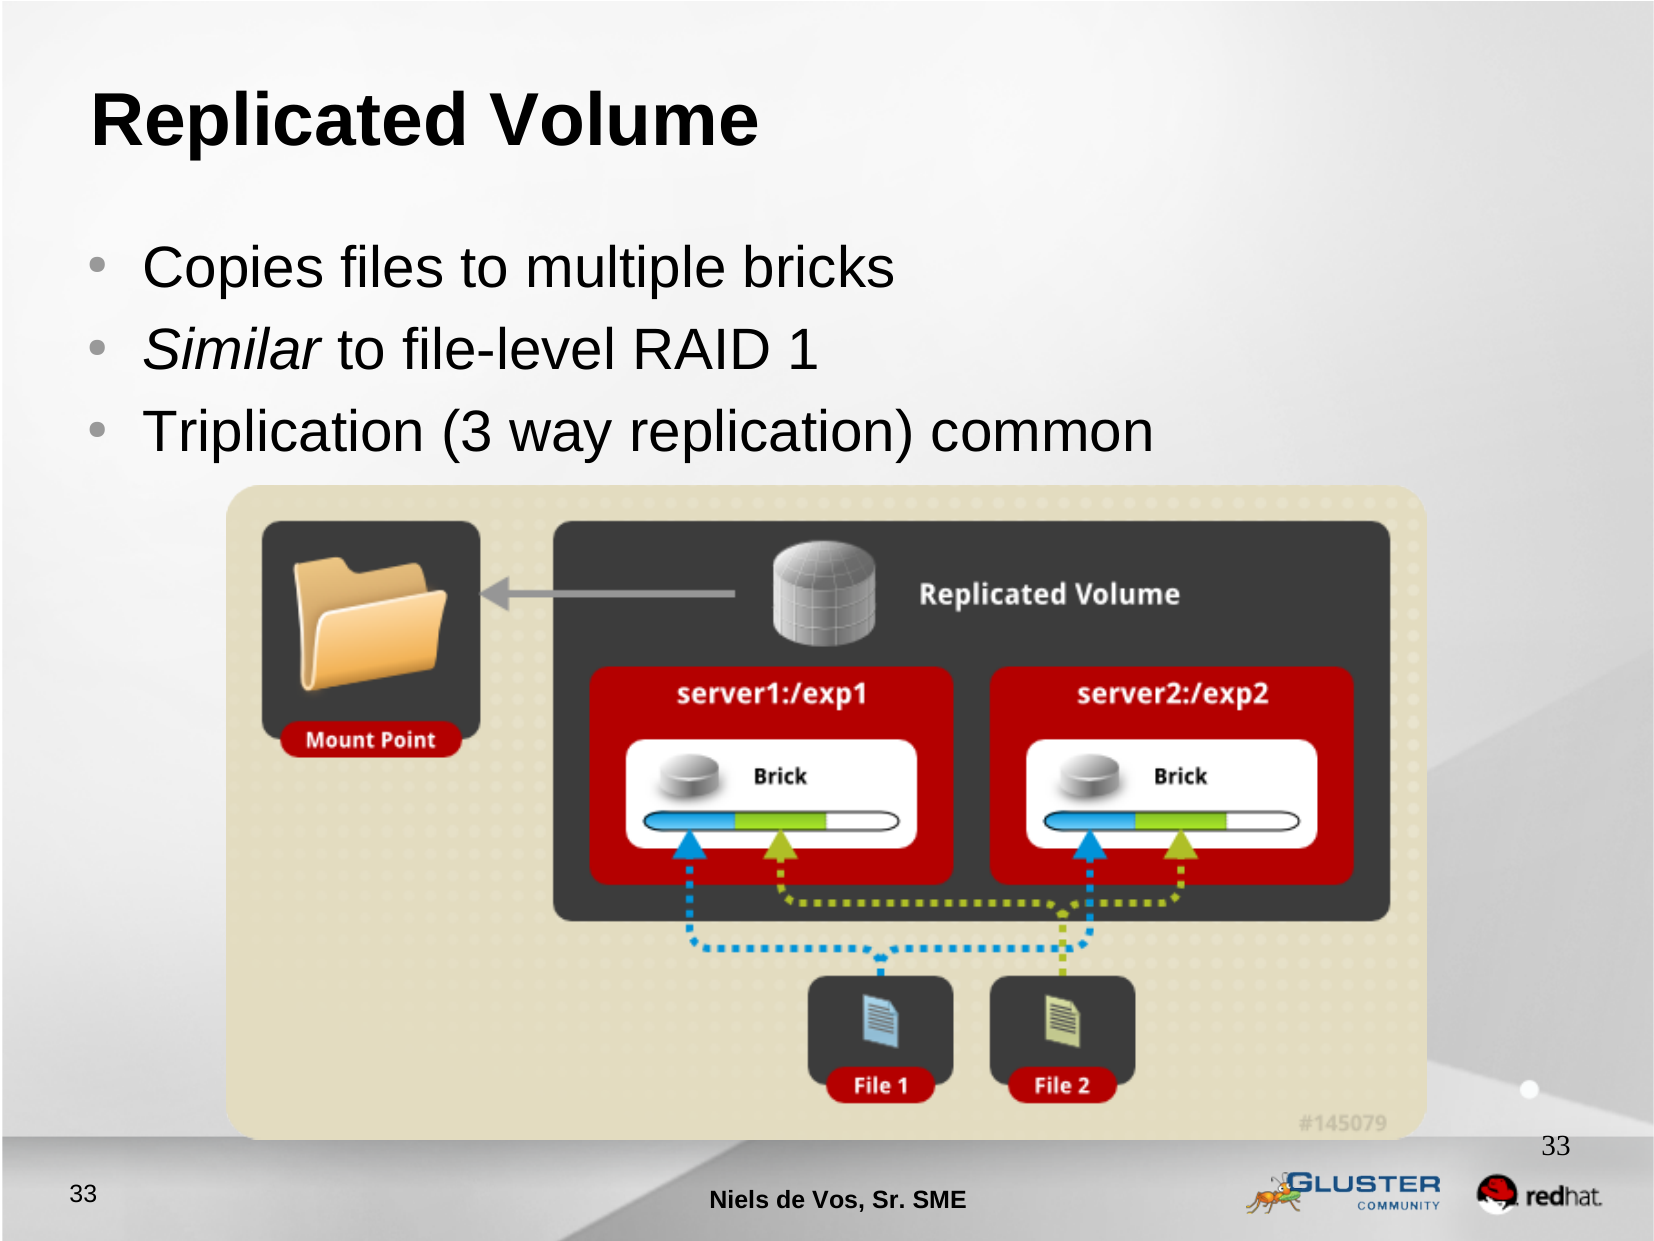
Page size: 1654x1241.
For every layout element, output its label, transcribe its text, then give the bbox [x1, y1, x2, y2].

picture [2, 1, 1654, 1241]
title Replicated Volume [90, 15, 1579, 223]
list Copies files to multiple bricks Similar to file-level RAID 1 Triplication (3 way replication) common [86, 232, 1576, 1111]
